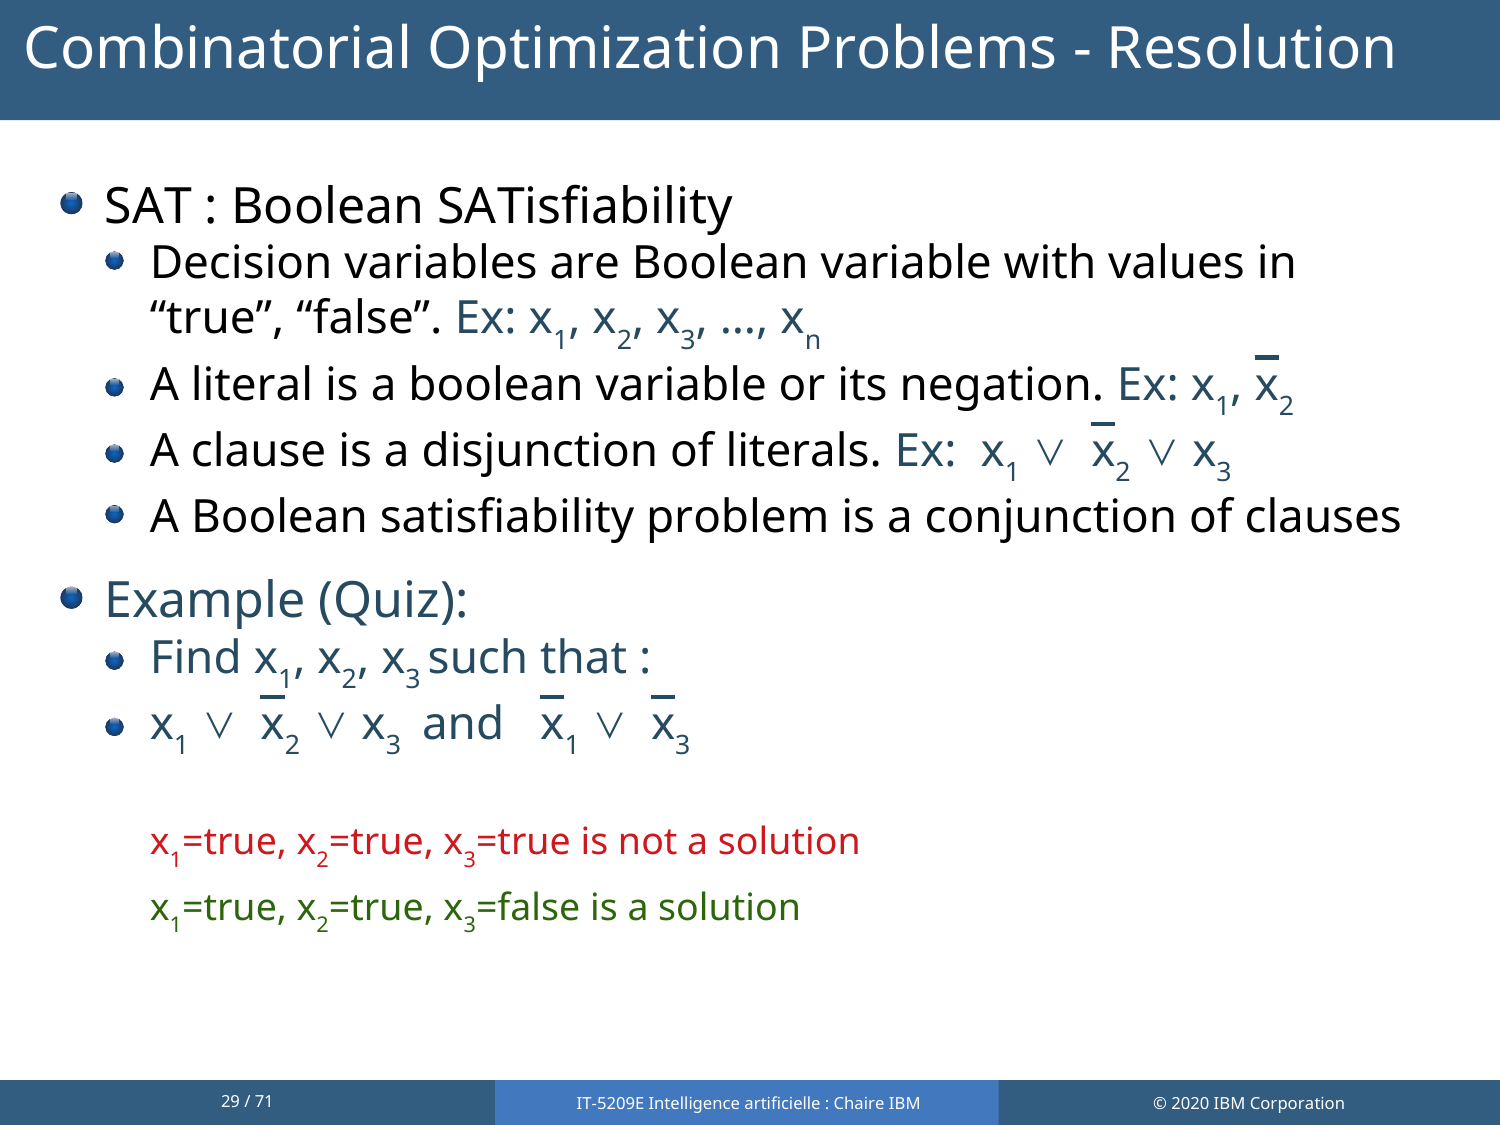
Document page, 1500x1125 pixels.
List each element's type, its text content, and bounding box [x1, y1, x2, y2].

title Combinatorial Optimization Problems - Resolution [0, 0, 1500, 121]
text_box x1=true, x2=true, x3=false is a solution [135, 875, 799, 944]
text_box x1=true, x2=true, x3=true is not a solution [135, 810, 856, 879]
list SAT : Boolean SATisfiability Decision variables are Boolean variable with values in “true”, “false”. Ex: x1, x2, x3, …, xn A literal is a boolean variable or its negation. Ex: x1, x2 A clause is a disjunction of literals. Ex: x1 ∨ x2 ∨ x3 A Boolean satisfiability problem is a conjunction of clauses Example (Quiz): Find x1, x2, x3 such that : x1 ∨ x2 ∨ x3 and x1 ∨ x3 [45, 165, 1441, 1036]
